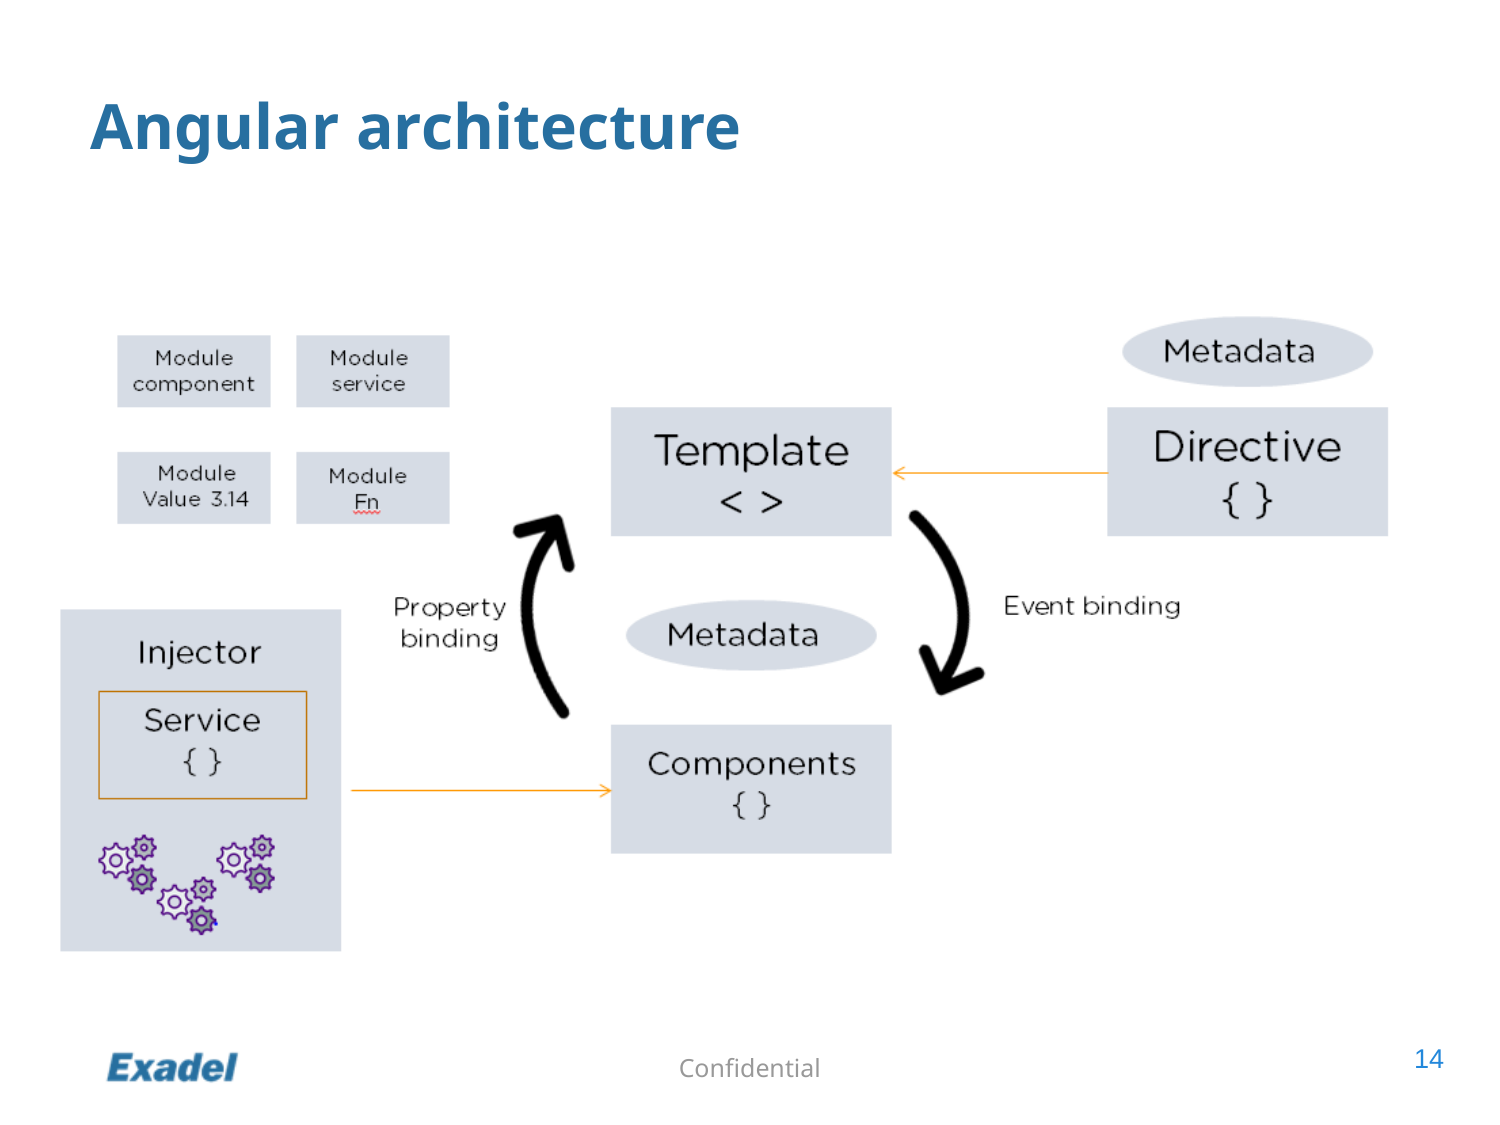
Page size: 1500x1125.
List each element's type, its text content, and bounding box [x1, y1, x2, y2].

slide_number <number> [1369, 1014, 1460, 1101]
picture [75, 1039, 282, 1102]
title Angular architecture [75, 57, 1425, 178]
picture [24, 288, 1475, 961]
